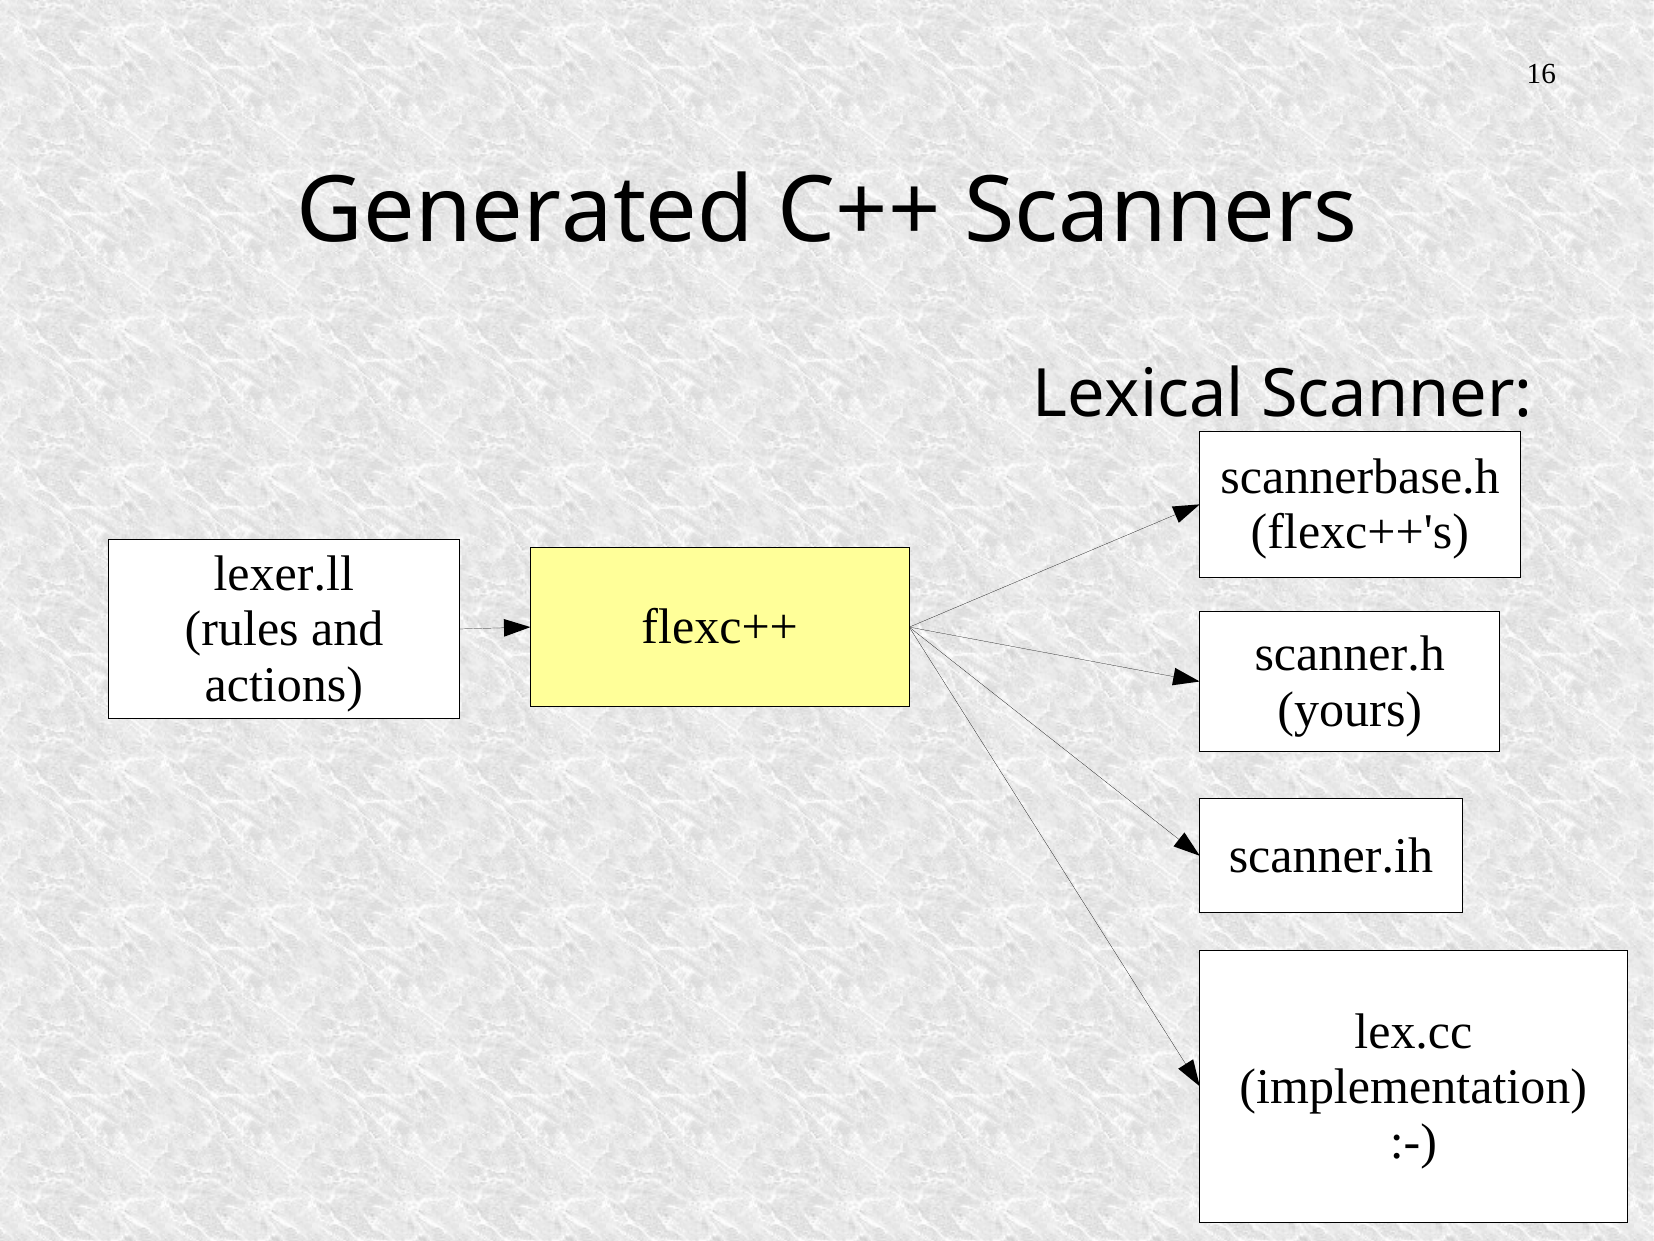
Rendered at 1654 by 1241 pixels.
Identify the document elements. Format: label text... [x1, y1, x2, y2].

text_box lex.cc (implementation) :-) [1199, 950, 1628, 1223]
text_box scanner.h (yours) [1199, 611, 1500, 752]
list Lexical Scanner: [121, 344, 1534, 445]
title Generated C++ Scanners [121, 102, 1534, 311]
text_box scanner.ih [1199, 798, 1463, 913]
text_box lexer.ll (rules and actions) [108, 539, 460, 719]
picture [0, 0, 1654, 1241]
text_box flexc++ [530, 547, 910, 707]
text_box scannerbase.h (flexc++'s) [1199, 431, 1521, 578]
